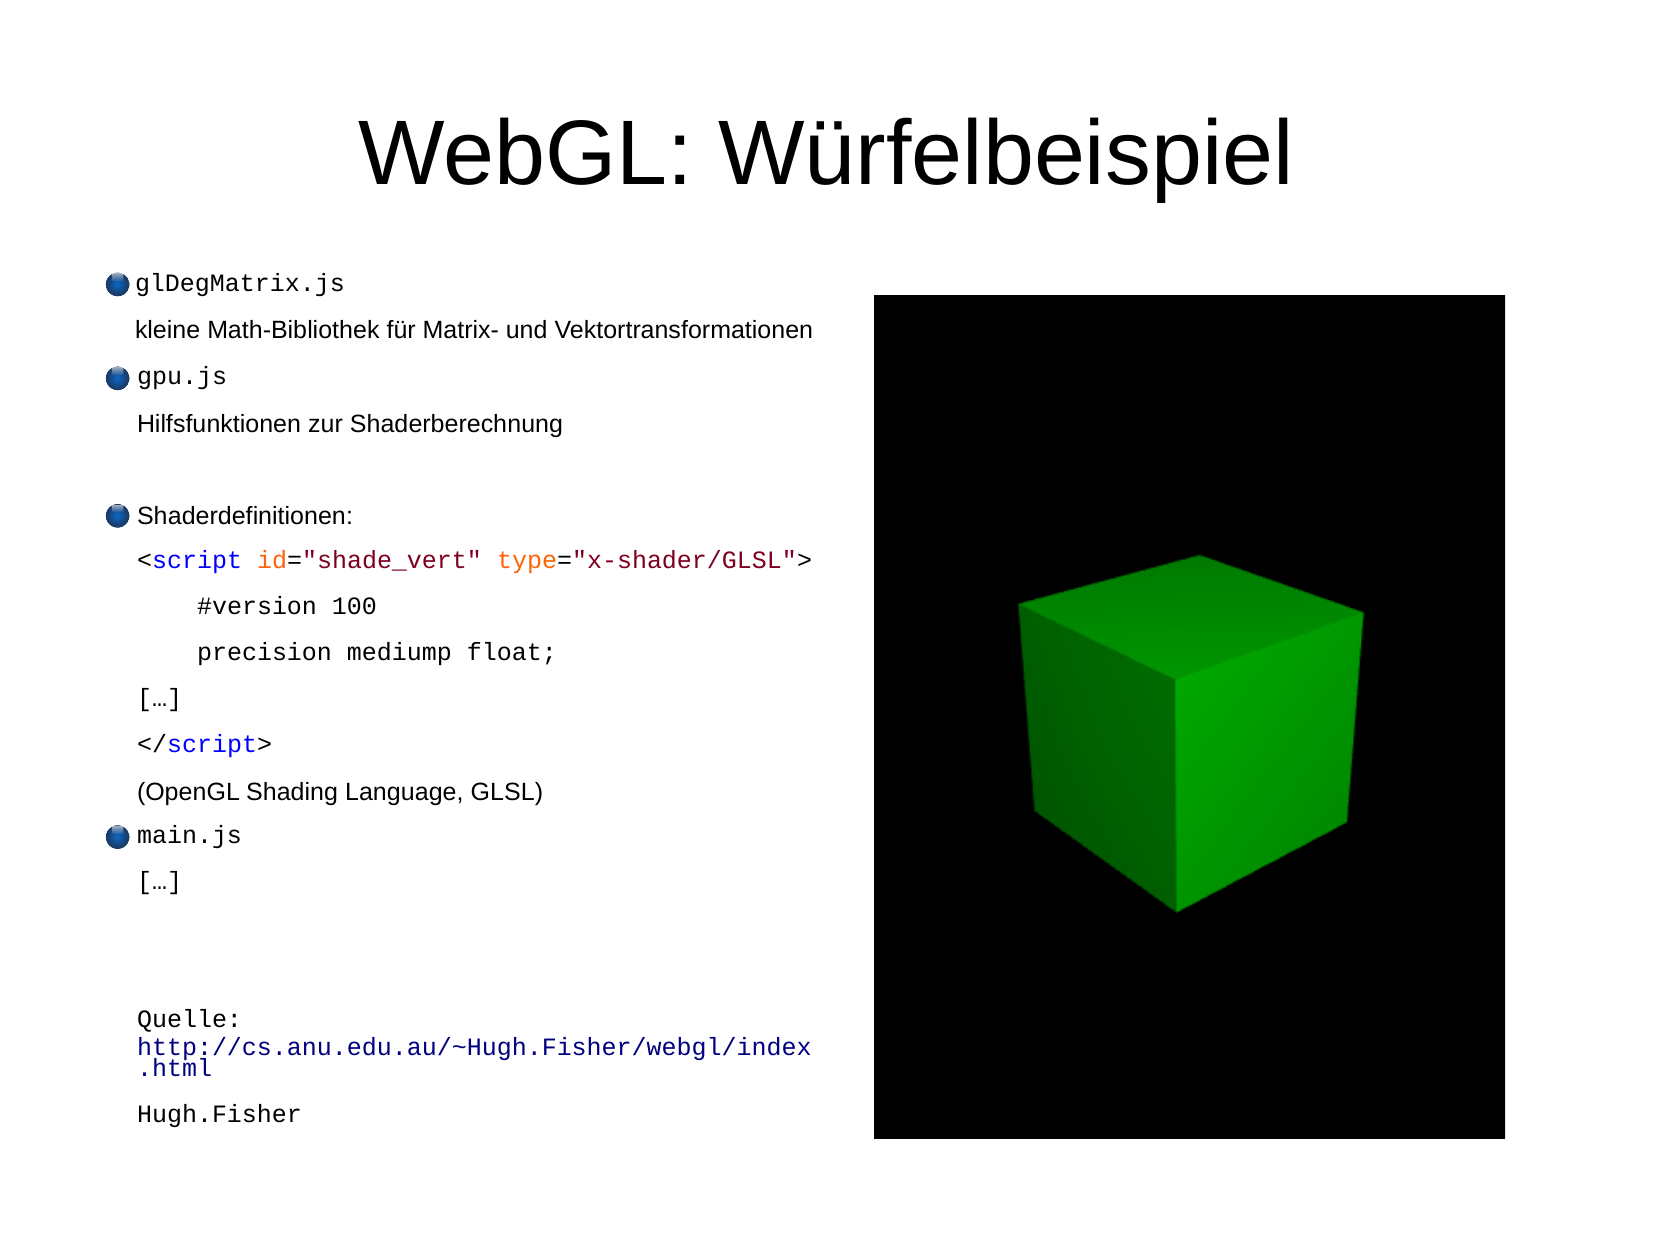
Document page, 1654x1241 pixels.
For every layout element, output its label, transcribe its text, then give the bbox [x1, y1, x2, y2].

title WebGL: Würfelbeispiel [82, 49, 1571, 257]
list ... [874, 295, 1506, 1139]
list glDegMatrix.js kleine Math-Bibliothek für Matrix- und Vektortransformationen gpu.js Hilfsfunktionen zur Shaderberechnung Shaderdefinitionen: <script id="shade_vert" type="x-shader/GLSL"> #version 100 precision mediump float; […] </script> (OpenGL Shading Language, GLSL) main.js […] Quelle: http://cs.anu.edu.au/~Hugh.Fisher/webgl/index.html Hugh.Fisher [94, 224, 821, 1182]
